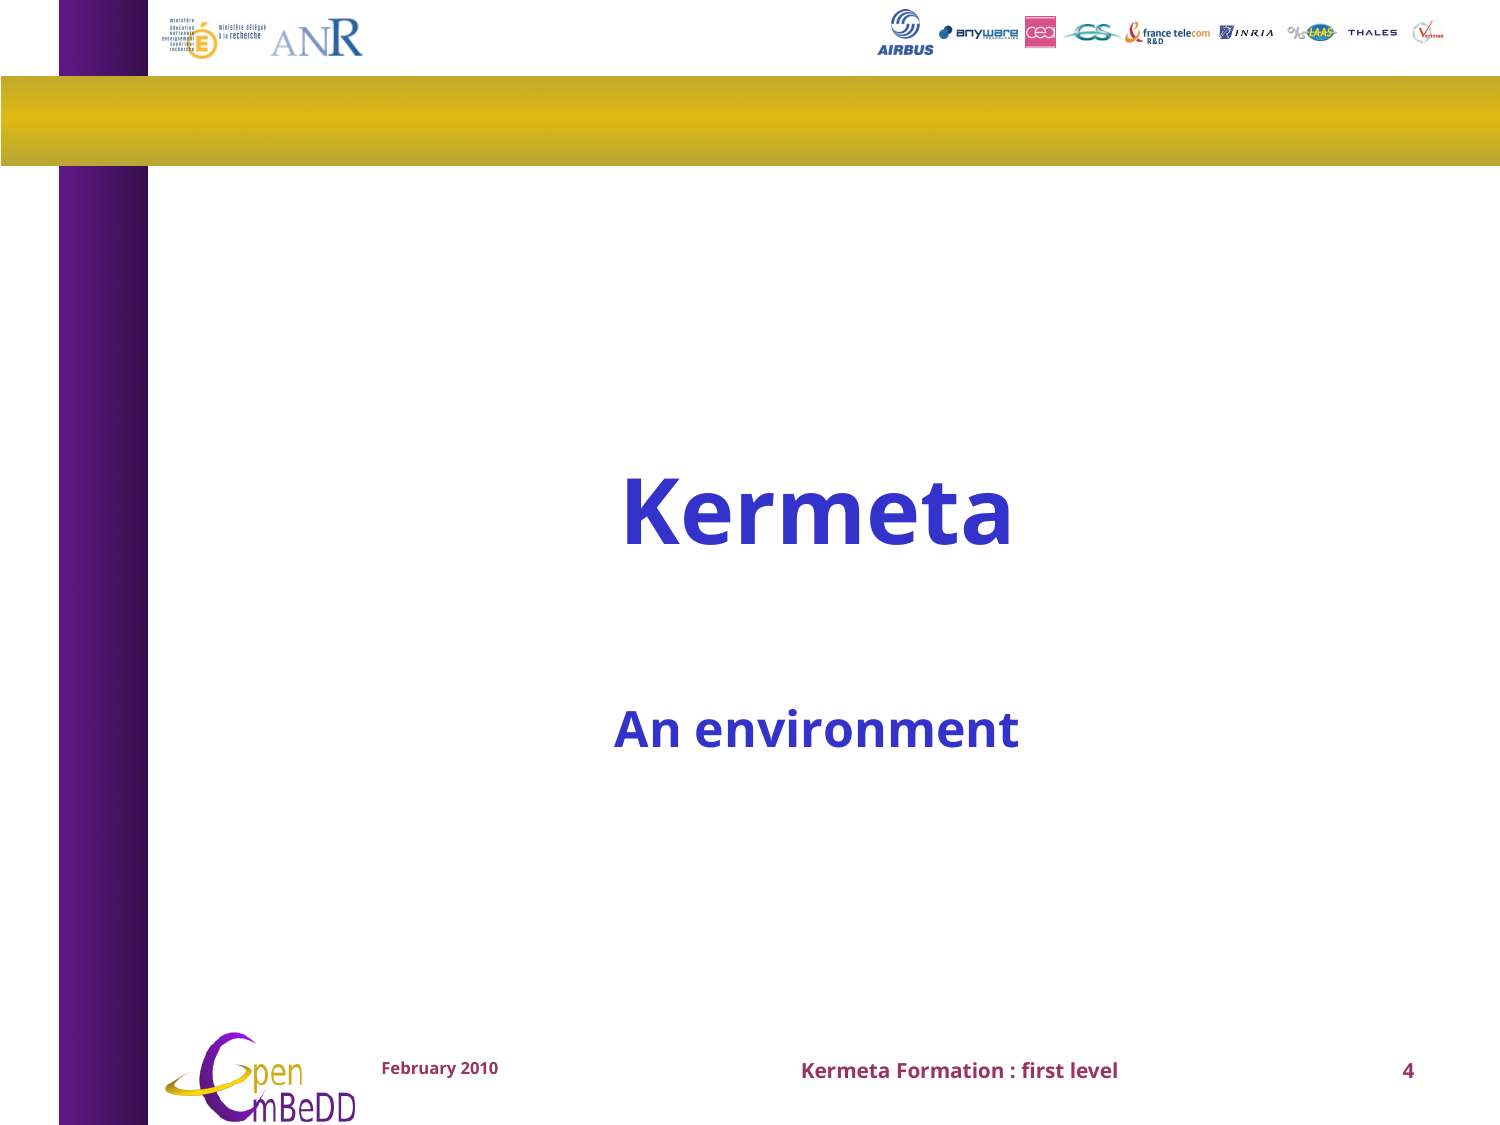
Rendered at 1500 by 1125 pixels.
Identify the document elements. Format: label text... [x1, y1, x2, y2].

text_box February 2010 [366, 1049, 531, 1101]
text_box Kermeta Formation : first level [531, 1049, 1387, 1101]
text_box [1387, 1049, 1482, 1101]
subtitle Kermeta An environment [147, 451, 1488, 759]
